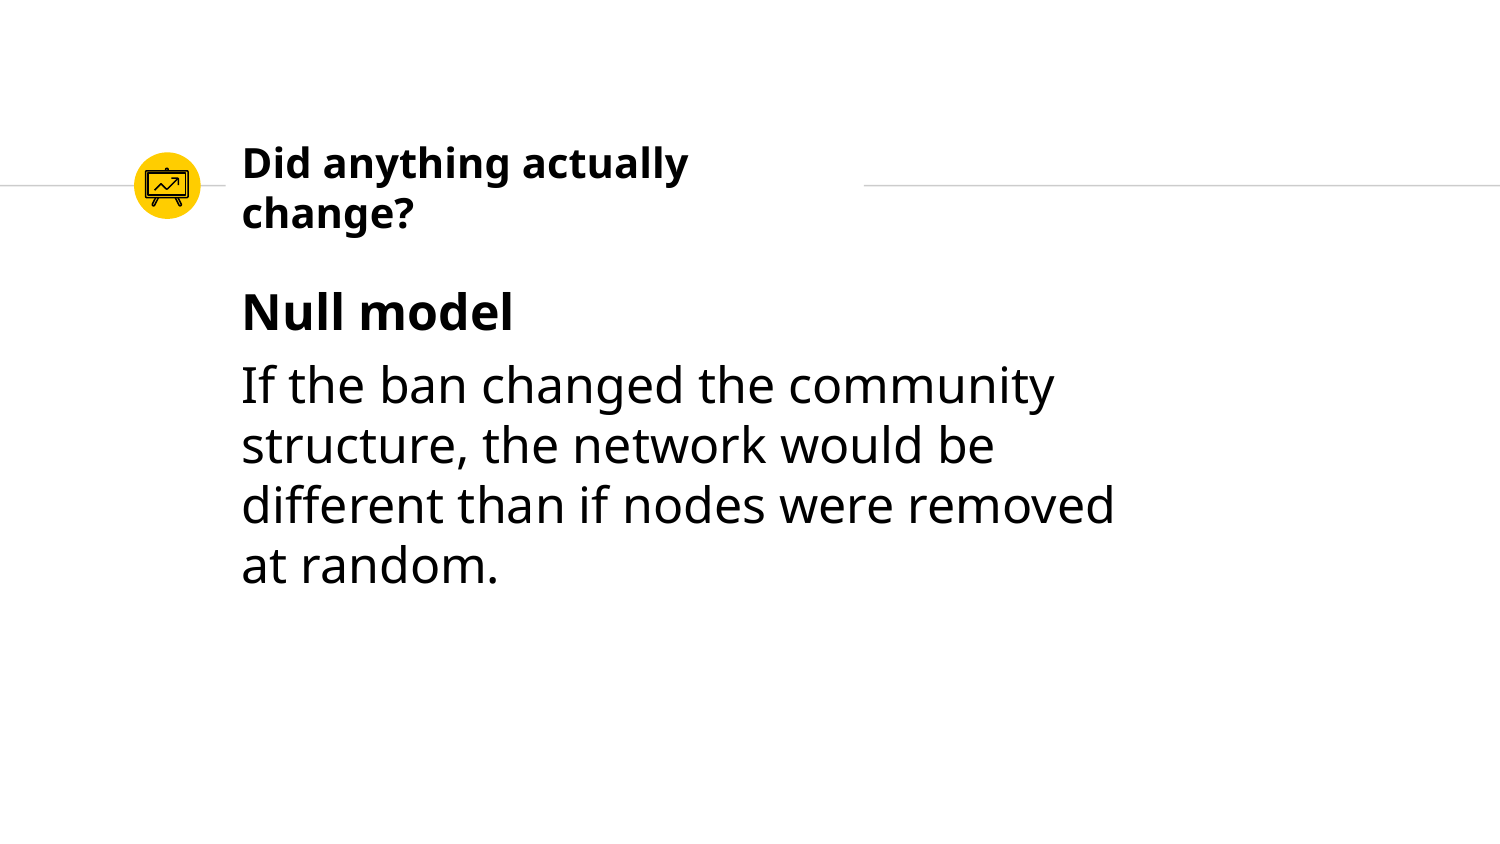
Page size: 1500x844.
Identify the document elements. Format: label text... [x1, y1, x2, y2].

title Did anything actually change? [226, 151, 863, 223]
list Null model If the ban changed the community structure, the network would be different than if nodes were removed at random. [226, 265, 1153, 796]
